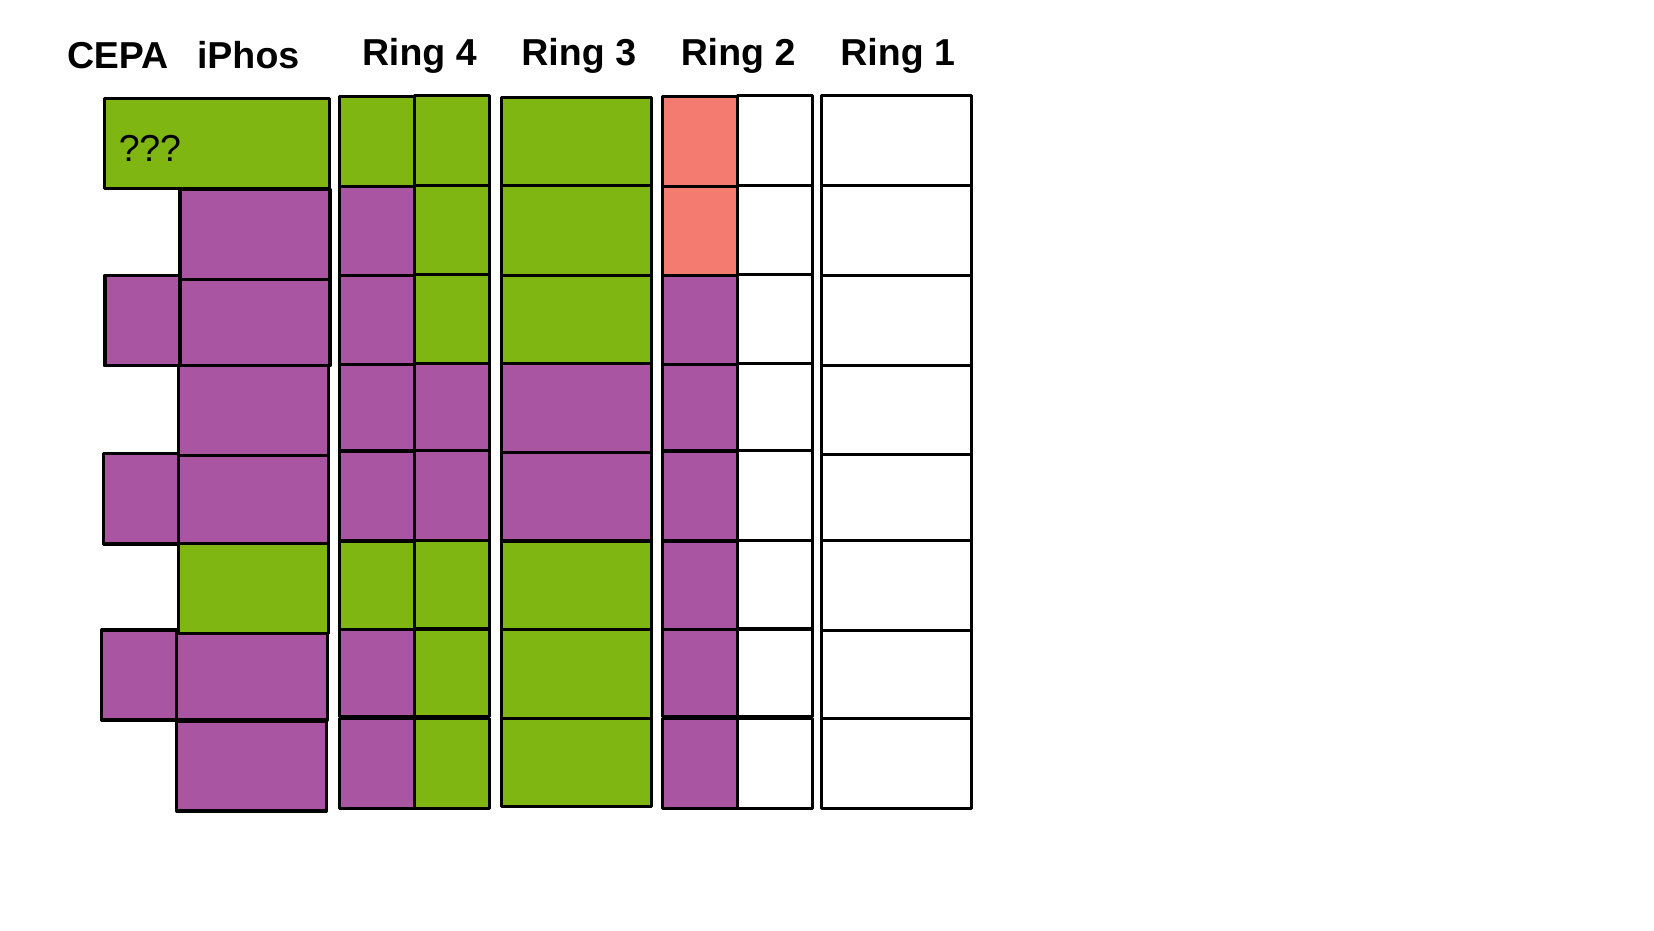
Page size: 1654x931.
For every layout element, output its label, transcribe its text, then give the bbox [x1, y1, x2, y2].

text_box Ring 4 [347, 24, 498, 81]
text_box ??? [104, 120, 315, 178]
text_box [501, 97, 652, 807]
text_box CEPA [52, 26, 203, 84]
text_box [662, 718, 813, 809]
text_box [821, 95, 972, 809]
text_box [662, 95, 813, 717]
text_box Ring 2 [666, 24, 817, 81]
text_box [101, 98, 331, 811]
text_box iPhos [203, 26, 333, 84]
text_box [339, 95, 490, 717]
text_box Ring 1 [825, 24, 976, 81]
text_box Ring 3 [506, 24, 657, 81]
text_box [339, 718, 490, 809]
